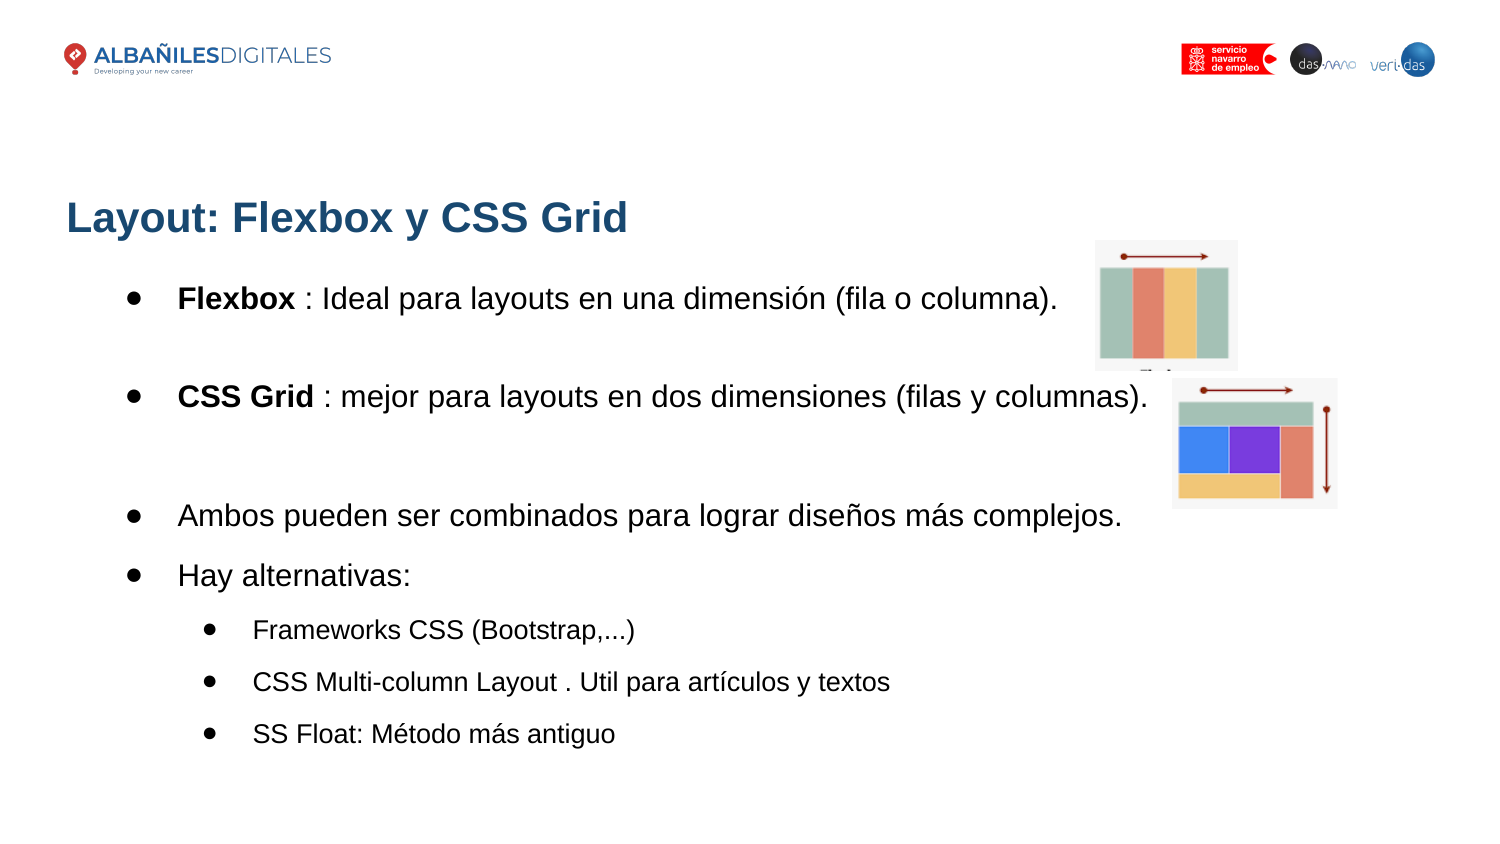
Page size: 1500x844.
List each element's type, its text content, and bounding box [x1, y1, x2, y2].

picture [64, 43, 332, 75]
text_box Layout: Flexbox y CSS Grid [66, 179, 1010, 241]
text_box Flexbox : Ideal para layouts en una dimensión (fila o columna). CSS Grid : mejor para layouts en dos dimensiones (filas y columnas). Ambos pueden ser combinados para lograr diseños más complejos. Hay alternativas: Frameworks CSS (Bootstrap,...) CSS Multi-column Layout . Util para artículos y textos SS Float: Método más antiguo [87, 241, 1347, 844]
picture [1290, 43, 1356, 75]
picture [1172, 378, 1339, 509]
picture [1095, 240, 1238, 371]
picture [1370, 42, 1435, 77]
picture [1181, 43, 1277, 75]
